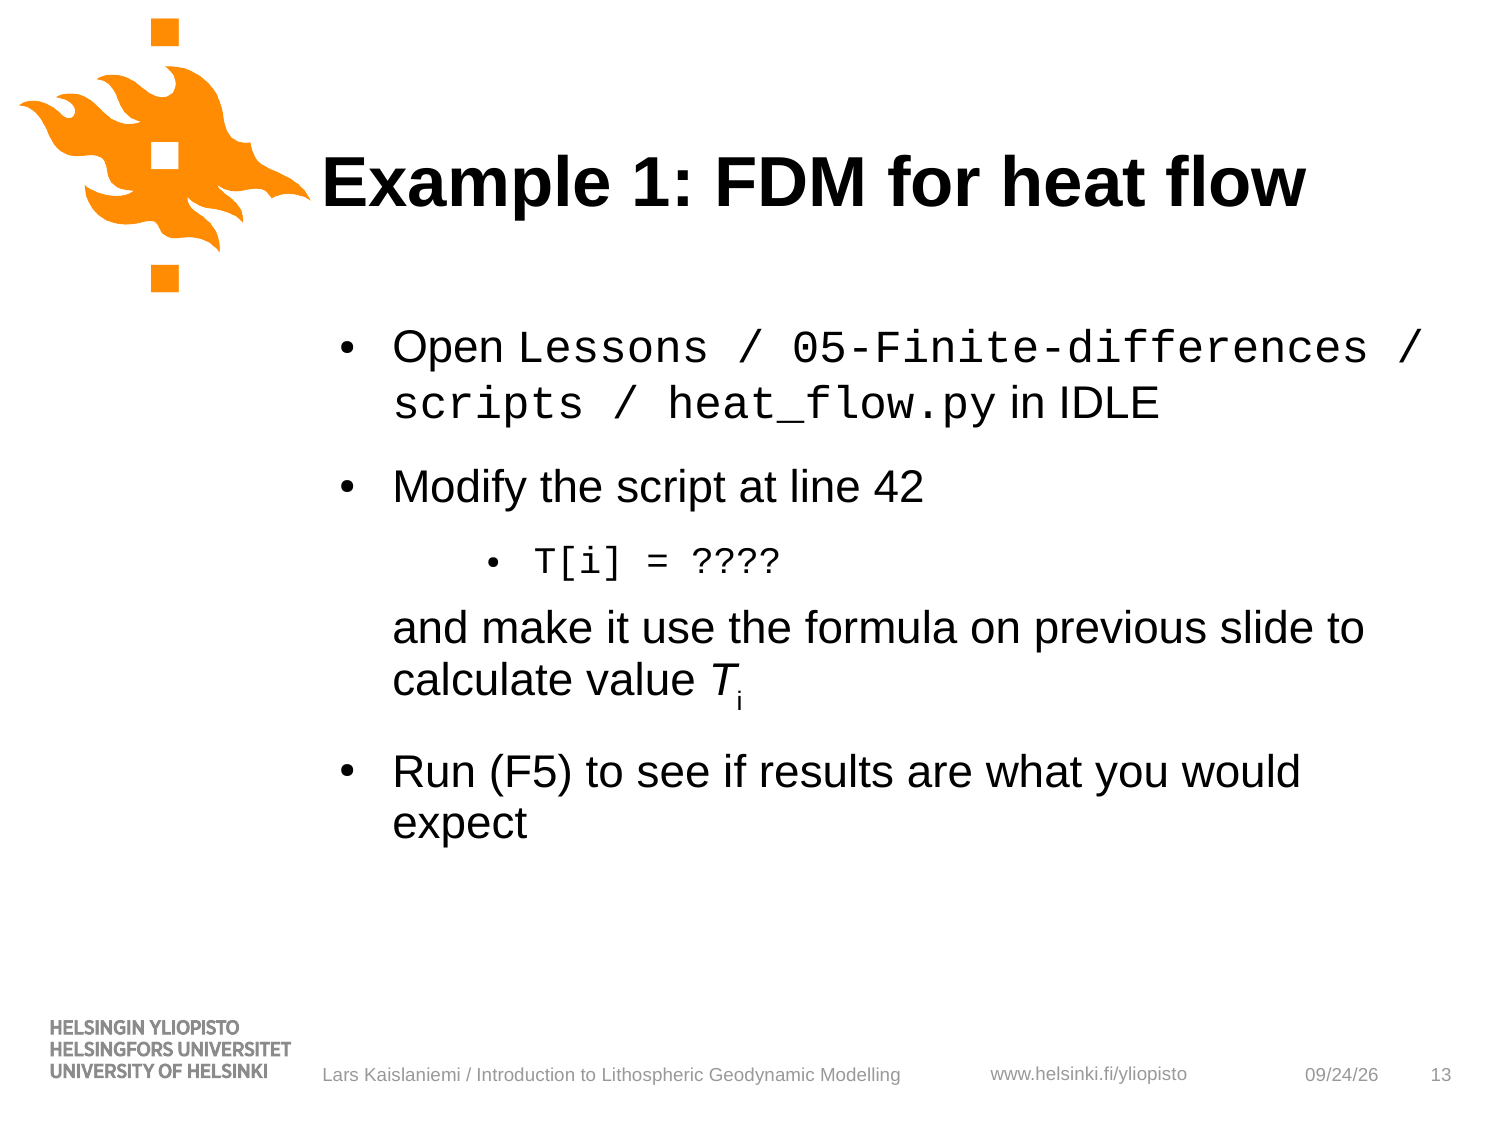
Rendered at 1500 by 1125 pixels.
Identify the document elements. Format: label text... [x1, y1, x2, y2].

list Open Lessons / 05-Finite-differences / scripts / heat_flow.py in IDLE Modify the script at line 42 T[i] = ???? and make it use the formula on previous slide to calculate value Ti Run (F5) to see if results are what you would expect [321, 321, 1447, 974]
picture [0, 0, 337, 318]
title Example 1: FDM for heat flow [321, 87, 1447, 276]
picture [32, 1001, 309, 1096]
